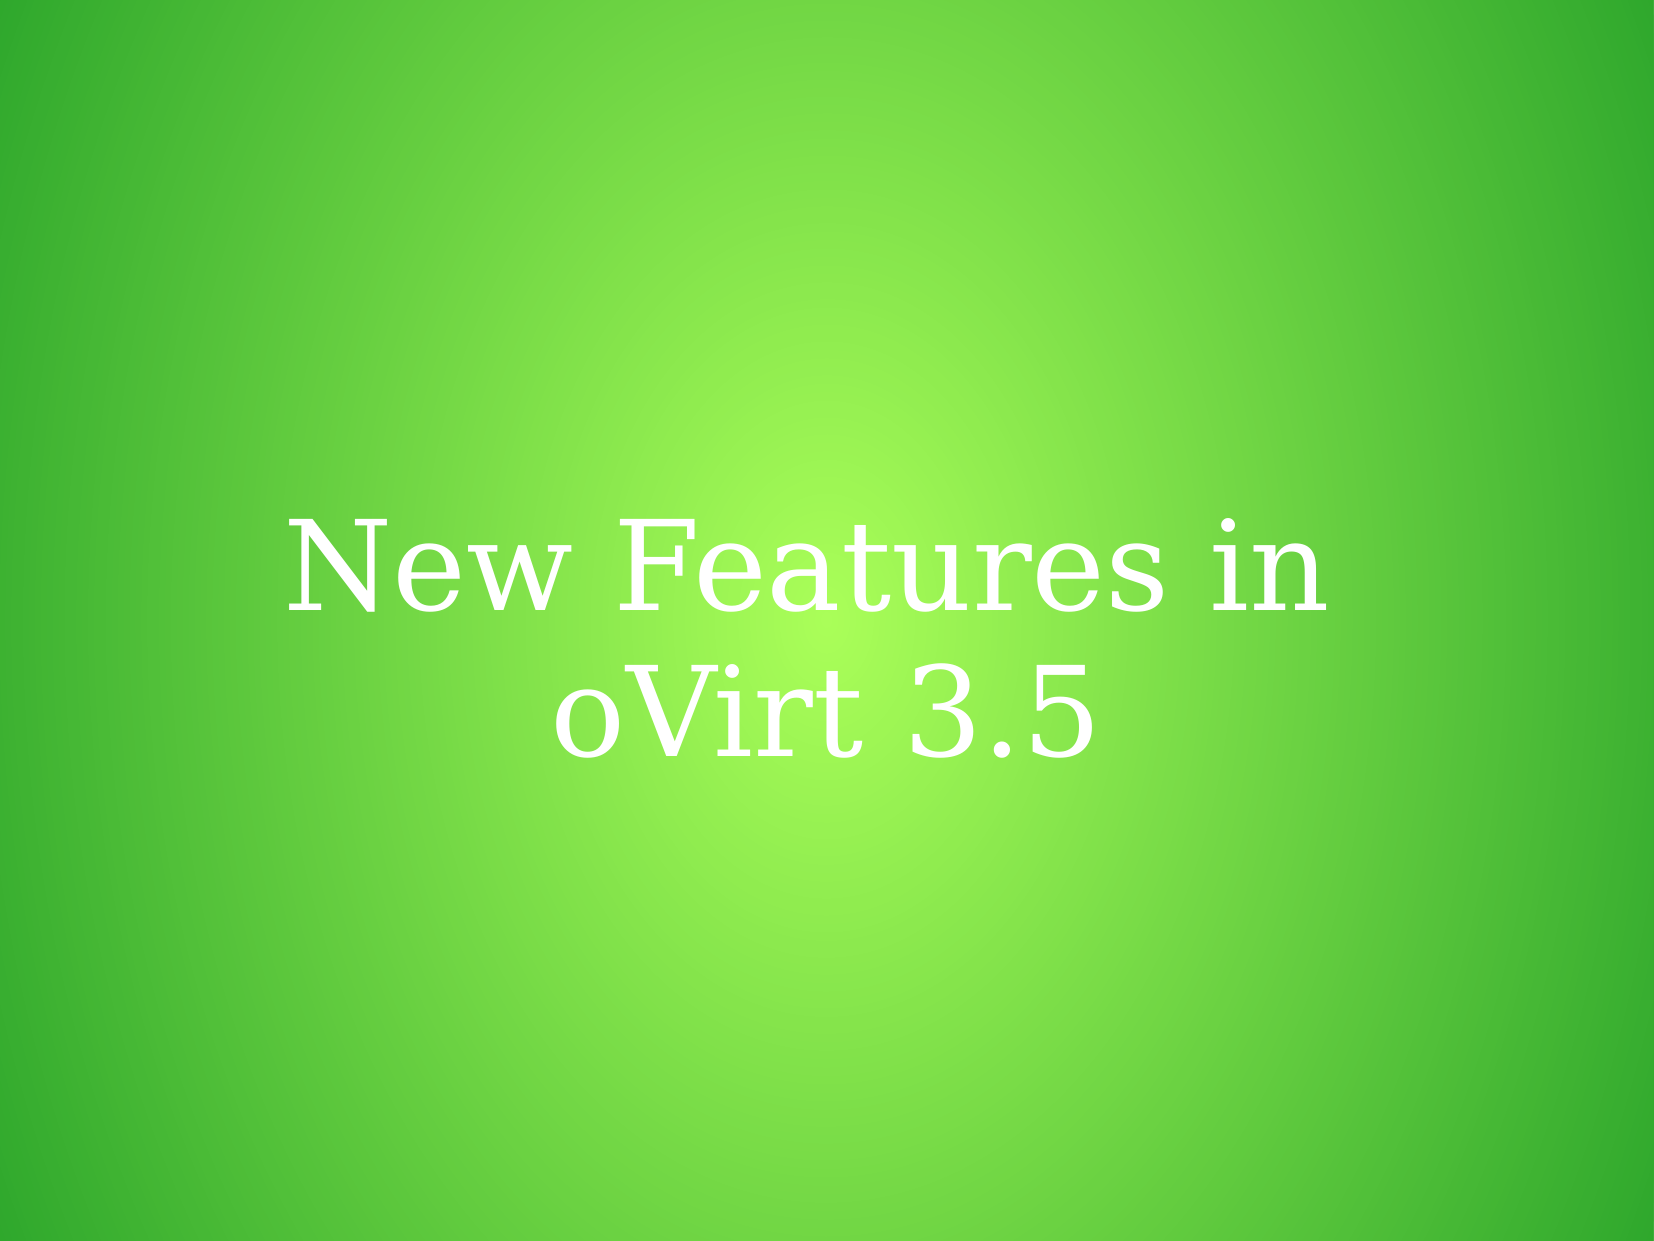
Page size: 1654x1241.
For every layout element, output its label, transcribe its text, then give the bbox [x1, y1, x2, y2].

subtitle New Features in oVirt 3.5 [82, 165, 1571, 1115]
